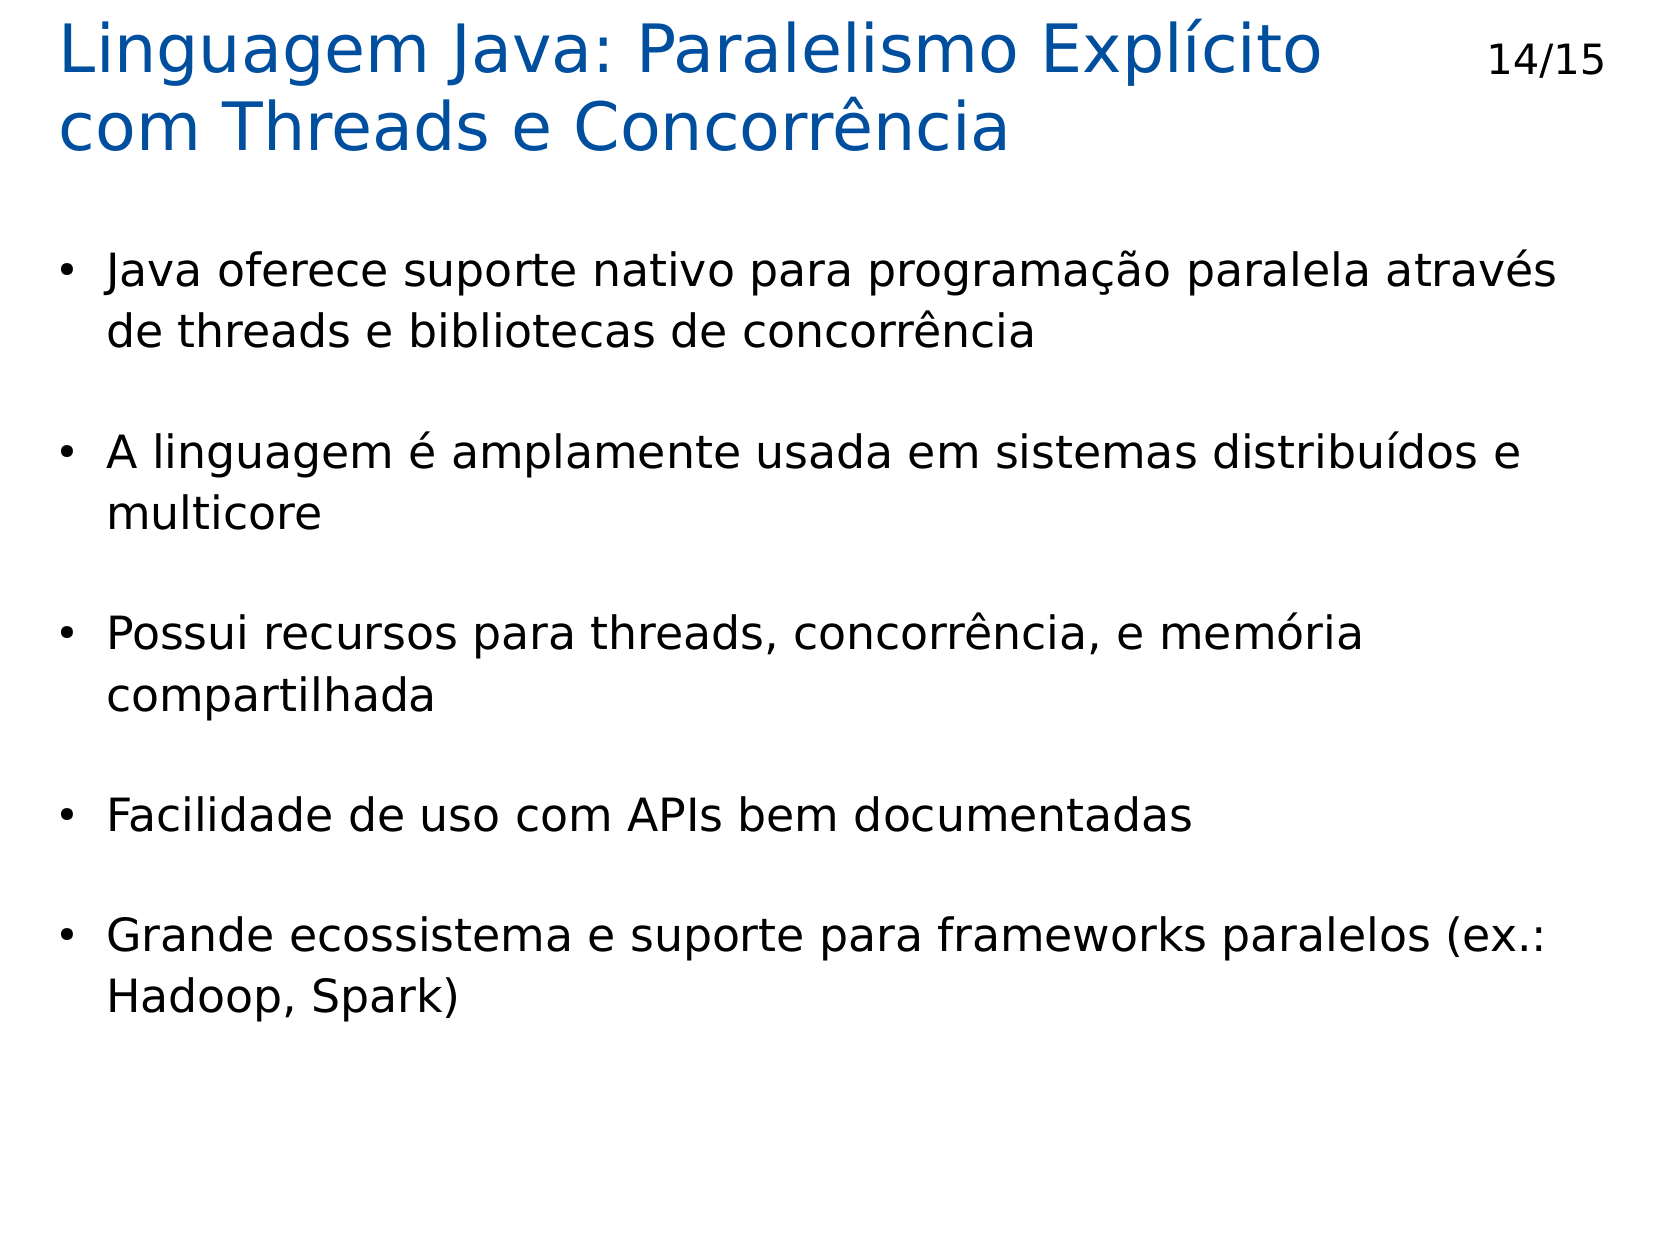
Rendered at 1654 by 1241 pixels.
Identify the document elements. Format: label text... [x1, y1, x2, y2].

list Java oferece suporte nativo para programação paralela através de threads e bibliotecas de concorrência A linguagem é amplamente usada em sistemas distribuídos e multicore Possui recursos para threads, concorrência, e memória compartilhada Facilidade de uso com APIs bem documentadas Grande ecossistema e suporte para frameworks paralelos (ex.: Hadoop, Spark) [59, 236, 1595, 1211]
title Linguagem Java: Paralelismo Explícito com Threads e Concorrência [59, 10, 1462, 167]
